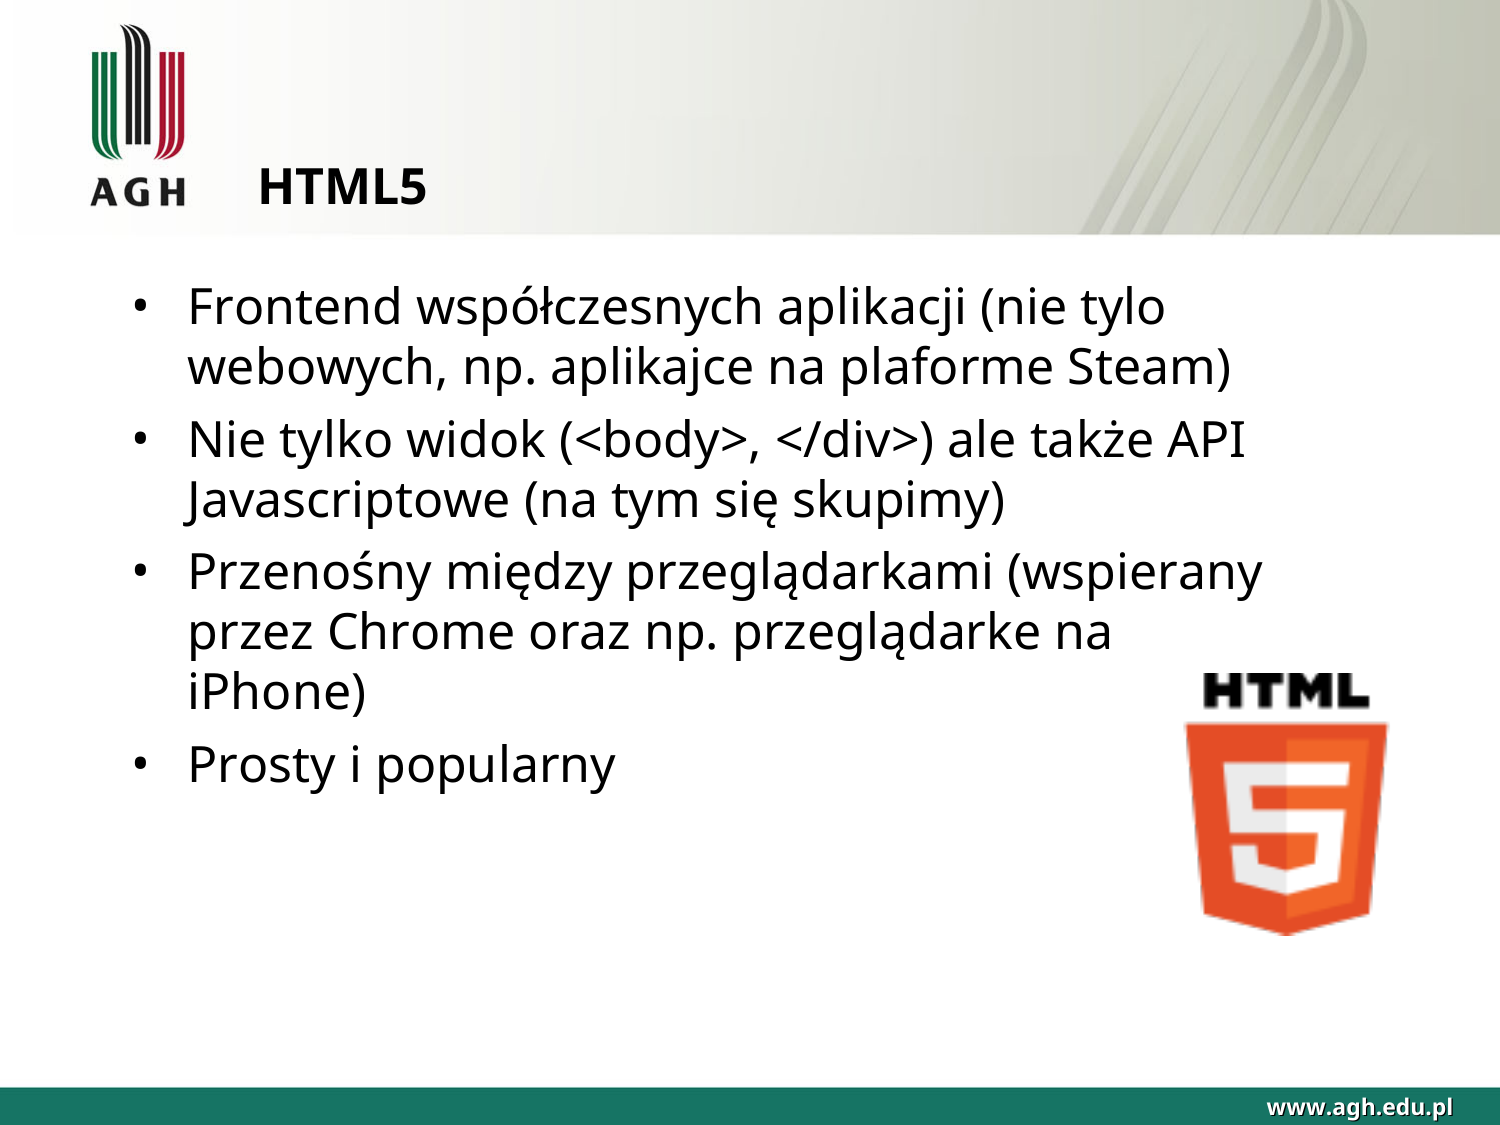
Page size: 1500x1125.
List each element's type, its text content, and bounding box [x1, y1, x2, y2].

picture [0, 0, 1500, 1125]
title HTML5 [242, 137, 1425, 233]
list Frontend współczesnych aplikacji (nie tylo webowych, np. aplikajce na plaforme Steam) Nie tylko widok (<body>, </div>) ale także API Javascriptowe (na tym się skupimy) Przenośny między przeglądarkami (wspierany przez Chrome oraz np. przeglądarke na iPhone) Prosty i popularny [116, 267, 1300, 1005]
text_box www.agh.edu.pl [1251, 1084, 1500, 1125]
